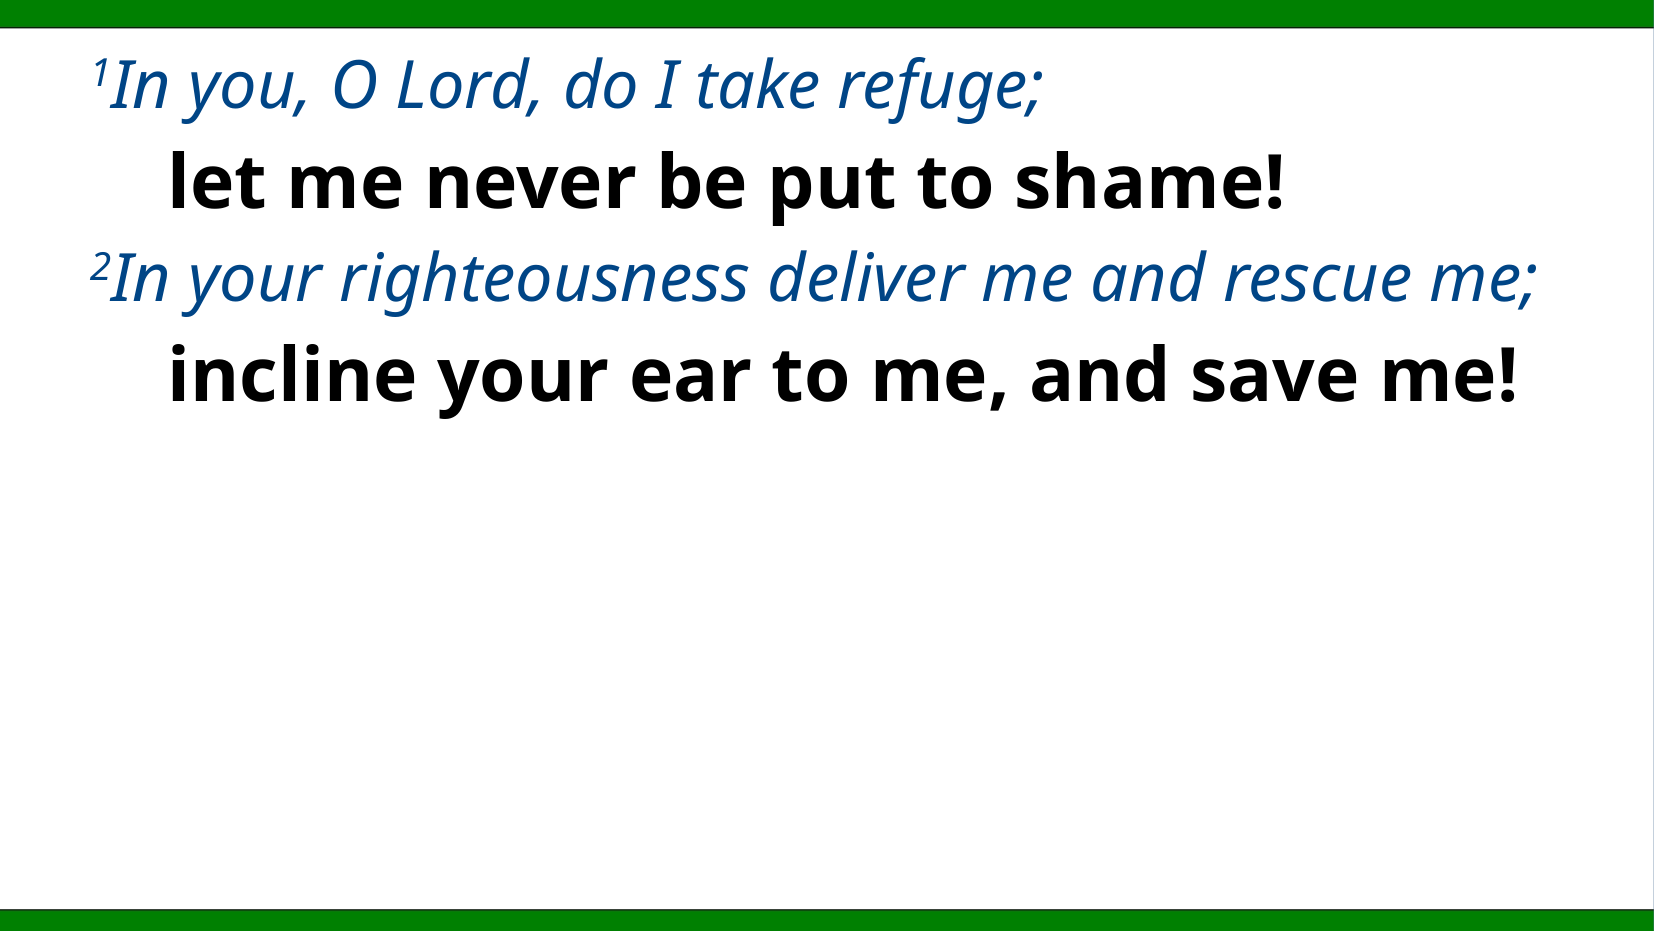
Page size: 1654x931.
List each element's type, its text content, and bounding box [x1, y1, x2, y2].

picture [0, 0, 1654, 931]
text_box 1In you, O Lord, do I take refuge; let me never be put to shame! 2In your righteousness deliver me and rescue me; incline your ear to me, and save me! [75, 30, 1576, 511]
